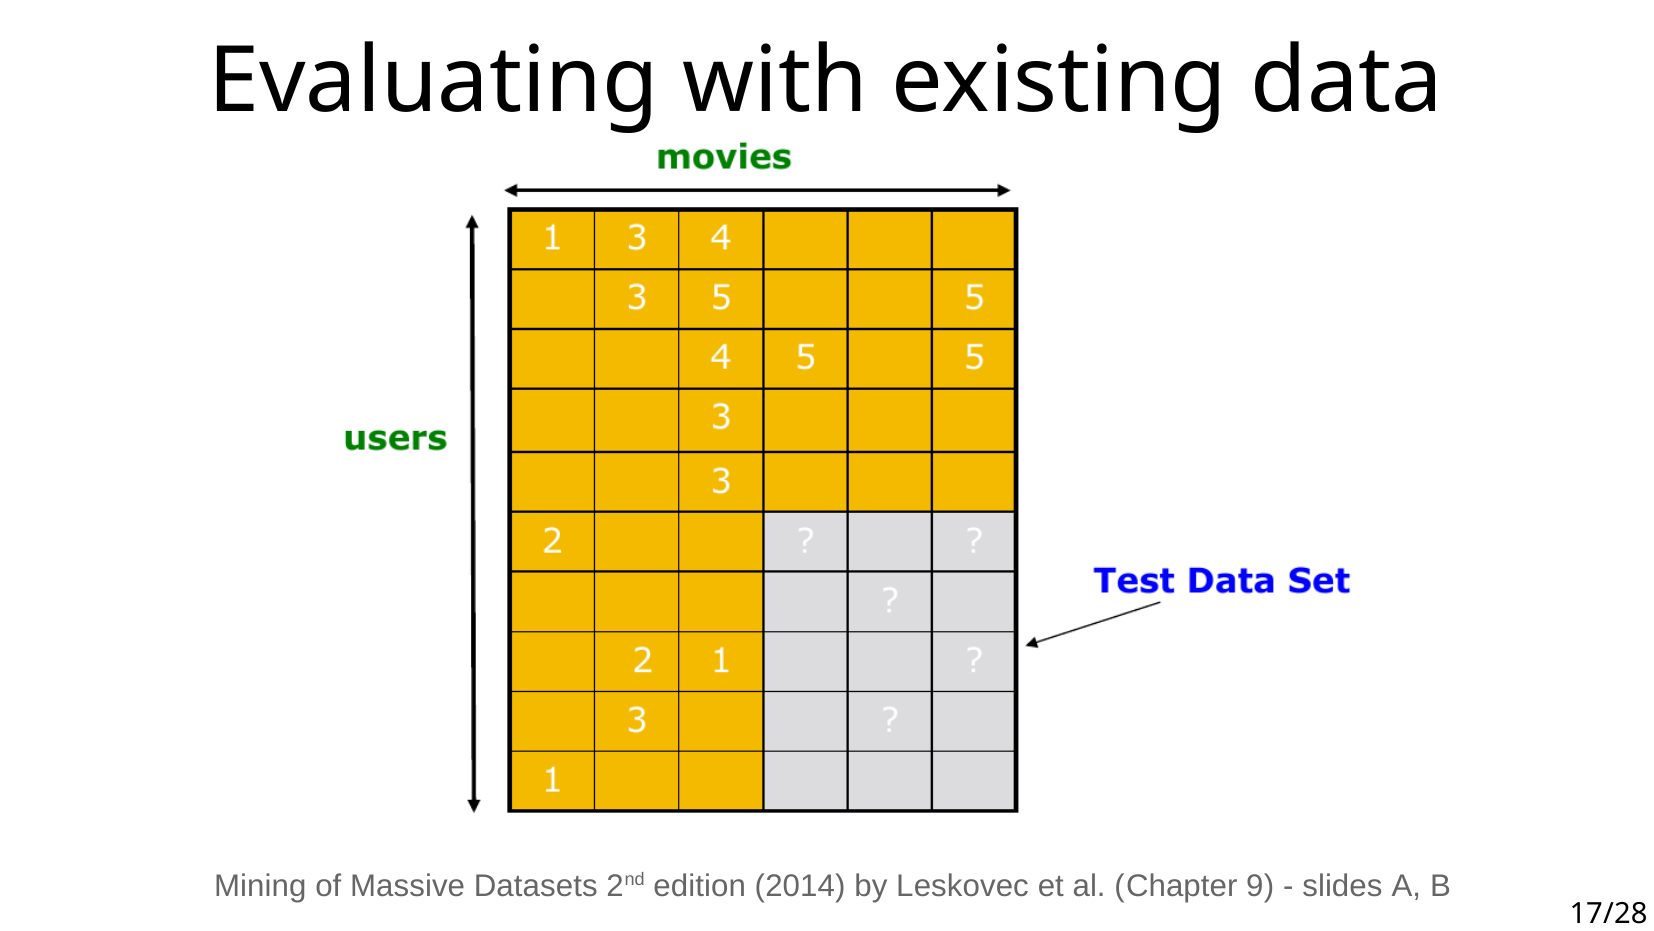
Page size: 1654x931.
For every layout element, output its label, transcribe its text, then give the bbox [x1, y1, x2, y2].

picture [332, 137, 1374, 828]
title Evaluating with existing data [82, 1, 1571, 151]
text_box Mining of Massive Datasets 2nd edition (2014) by Leskovec et al. (Chapter 9) - slides A, B [81, 860, 1584, 919]
